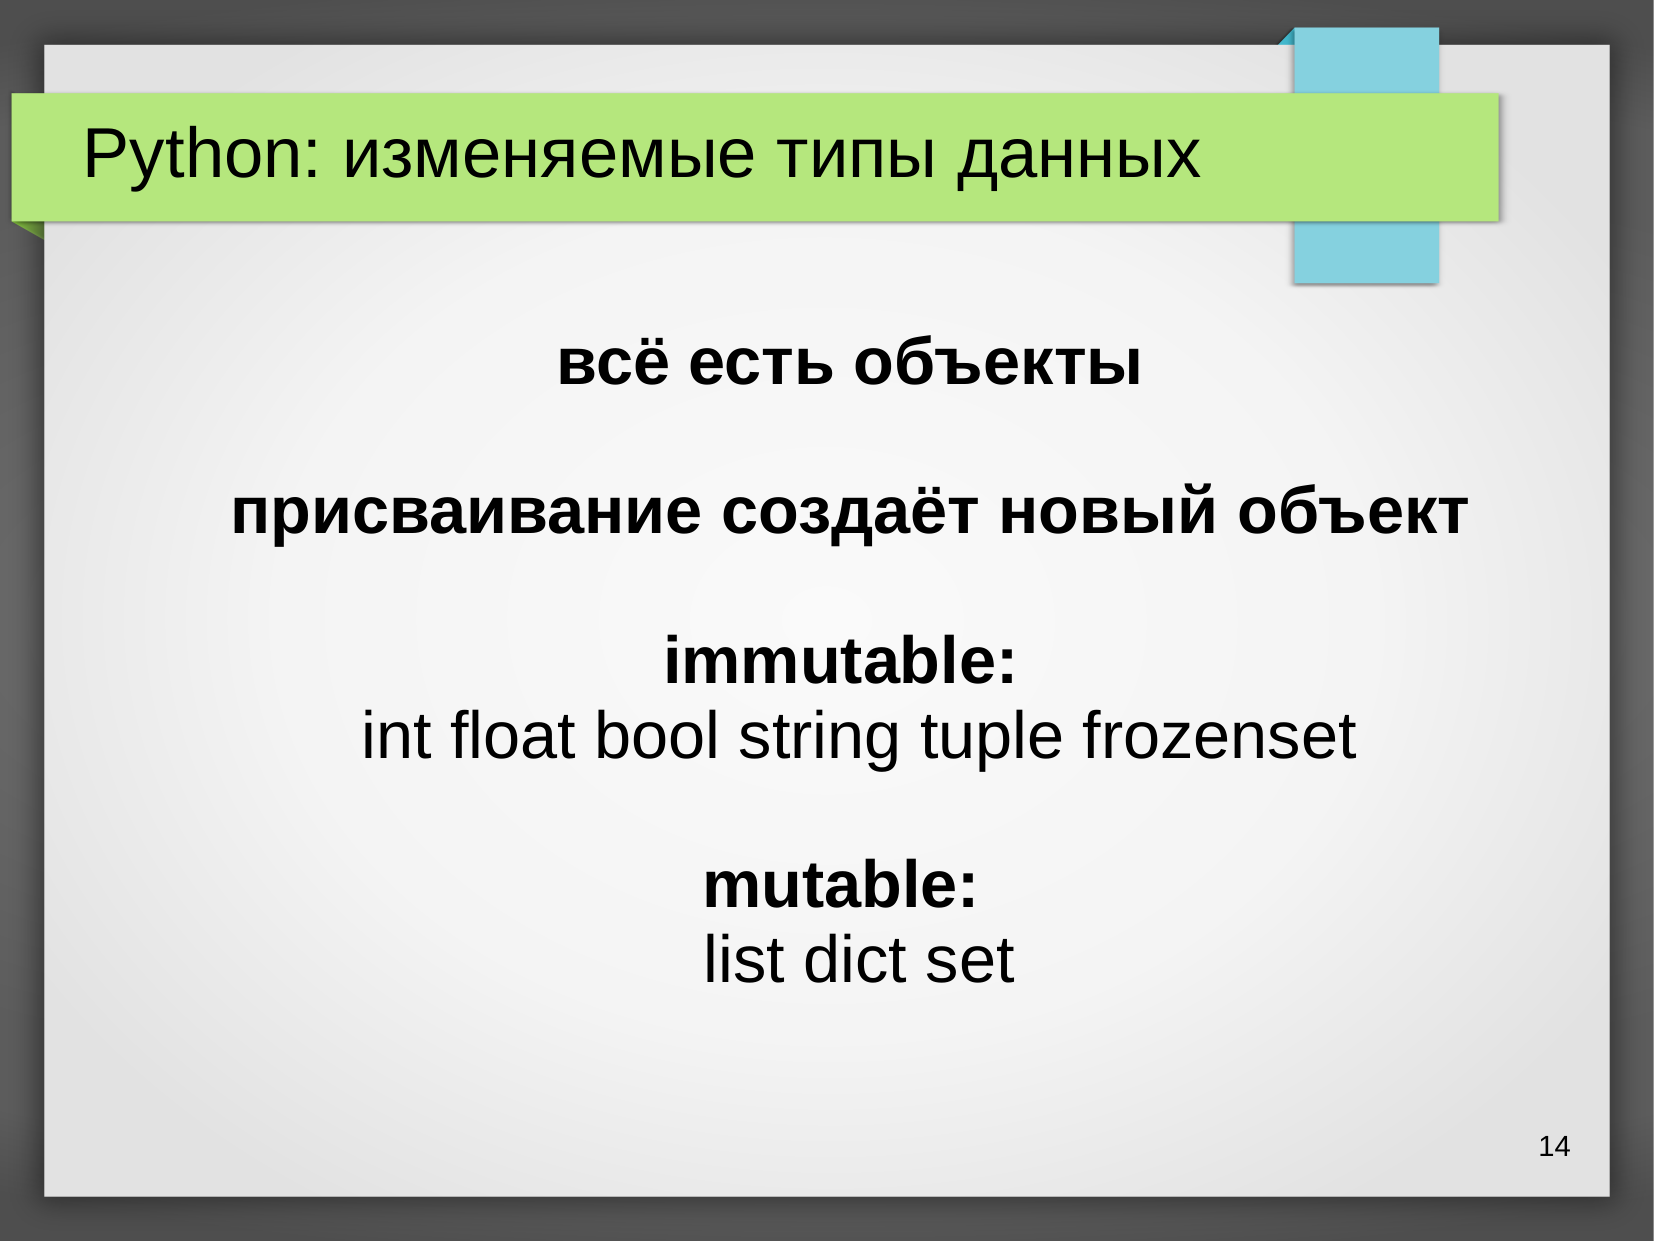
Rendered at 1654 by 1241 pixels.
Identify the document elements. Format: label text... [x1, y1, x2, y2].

title Python: изменяемые типы данных [82, 49, 1571, 257]
picture [0, 0, 1654, 1241]
text_box всё есть объекты присваивание создаёт новый объект immutable: int float bool string tuple frozenset mutable: list dict set [165, 234, 1536, 1087]
